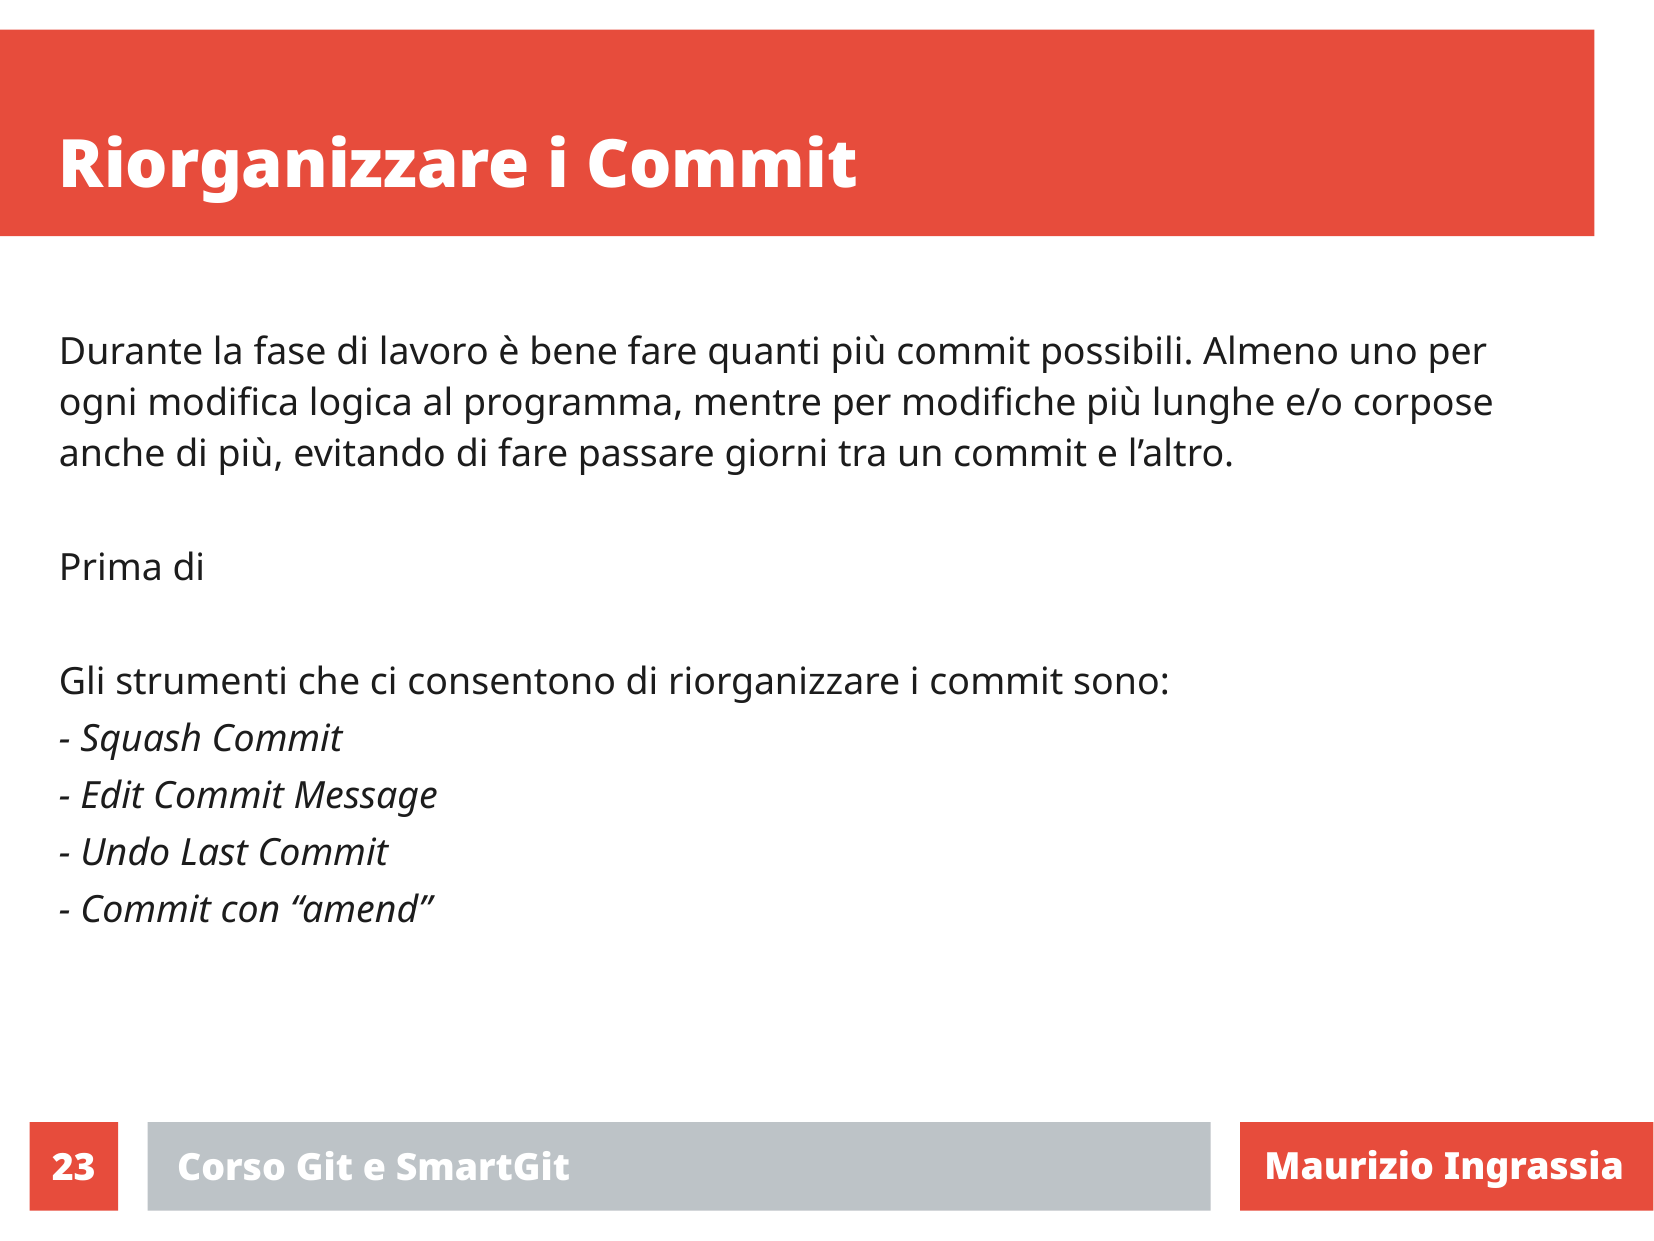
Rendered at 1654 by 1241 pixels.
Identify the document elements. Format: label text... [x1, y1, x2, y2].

title Riorganizzare i Commit [59, 59, 1595, 207]
list Durante la fase di lavoro è bene fare quanti più commit possibili. Almeno uno per ogni modifica logica al programma, mentre per modifiche più lunghe e/o corpose anche di più, evitando di fare passare giorni tra un commit e l’altro. Prima di Gli strumenti che ci consentono di riorganizzare i commit sono: - Squash Commit - Edit Commit Message - Undo Last Commit - Commit con “amend” [59, 324, 1565, 1093]
